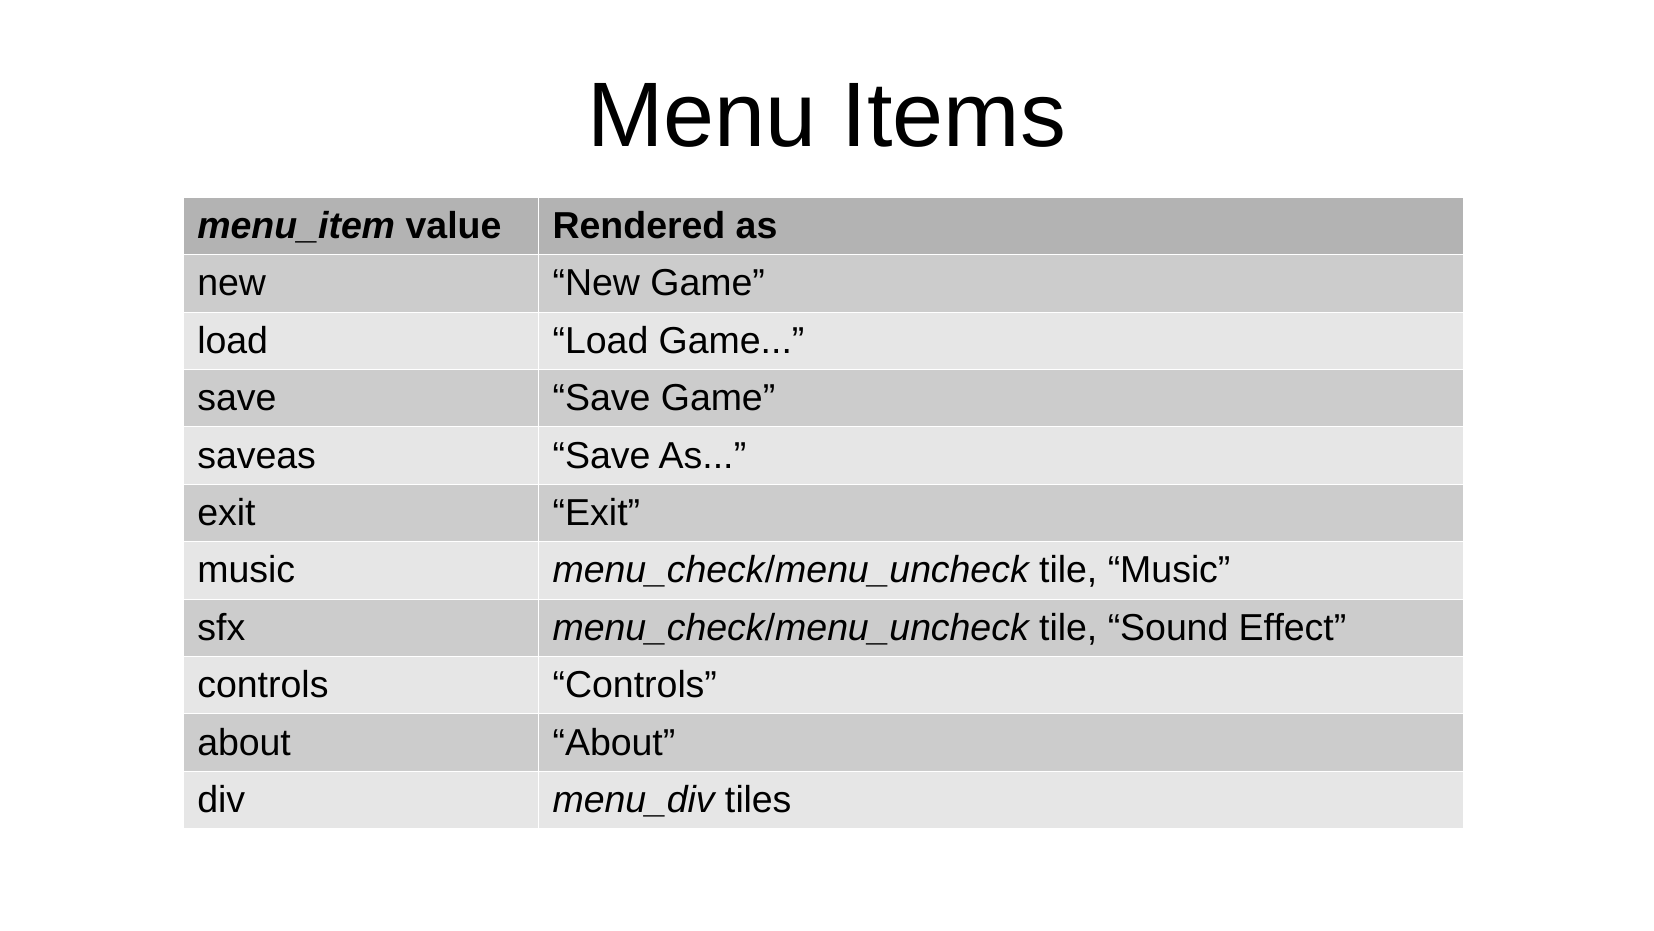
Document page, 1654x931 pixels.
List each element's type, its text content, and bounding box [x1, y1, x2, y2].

table_header Rendered as [539, 198, 1463, 254]
table_cell “New Game” [539, 255, 1463, 312]
table_cell menu_check/menu_uncheck tile, “Sound Effect” [539, 600, 1463, 656]
table_cell exit [184, 485, 538, 541]
table_cell load [184, 313, 538, 369]
table_cell “Exit” [539, 485, 1463, 541]
table_cell “Controls” [539, 657, 1463, 713]
table_cell “About” [539, 714, 1463, 771]
table_header menu_item value [184, 198, 538, 254]
table_cell “Load Game...” [539, 313, 1463, 369]
table_cell menu_check/menu_uncheck tile, “Music” [539, 542, 1463, 599]
title Menu Items [82, 37, 1571, 193]
table_cell new [184, 255, 538, 312]
table_cell “Save As...” [539, 427, 1463, 484]
table_cell saveas [184, 427, 538, 484]
table_cell save [184, 370, 538, 426]
table_cell div [184, 772, 538, 828]
table_cell sfx [184, 600, 538, 656]
table_cell about [184, 714, 538, 771]
table_cell menu_div tiles [539, 772, 1463, 828]
table_cell music [184, 542, 538, 599]
table_cell controls [184, 657, 538, 713]
table_cell “Save Game” [539, 370, 1463, 426]
